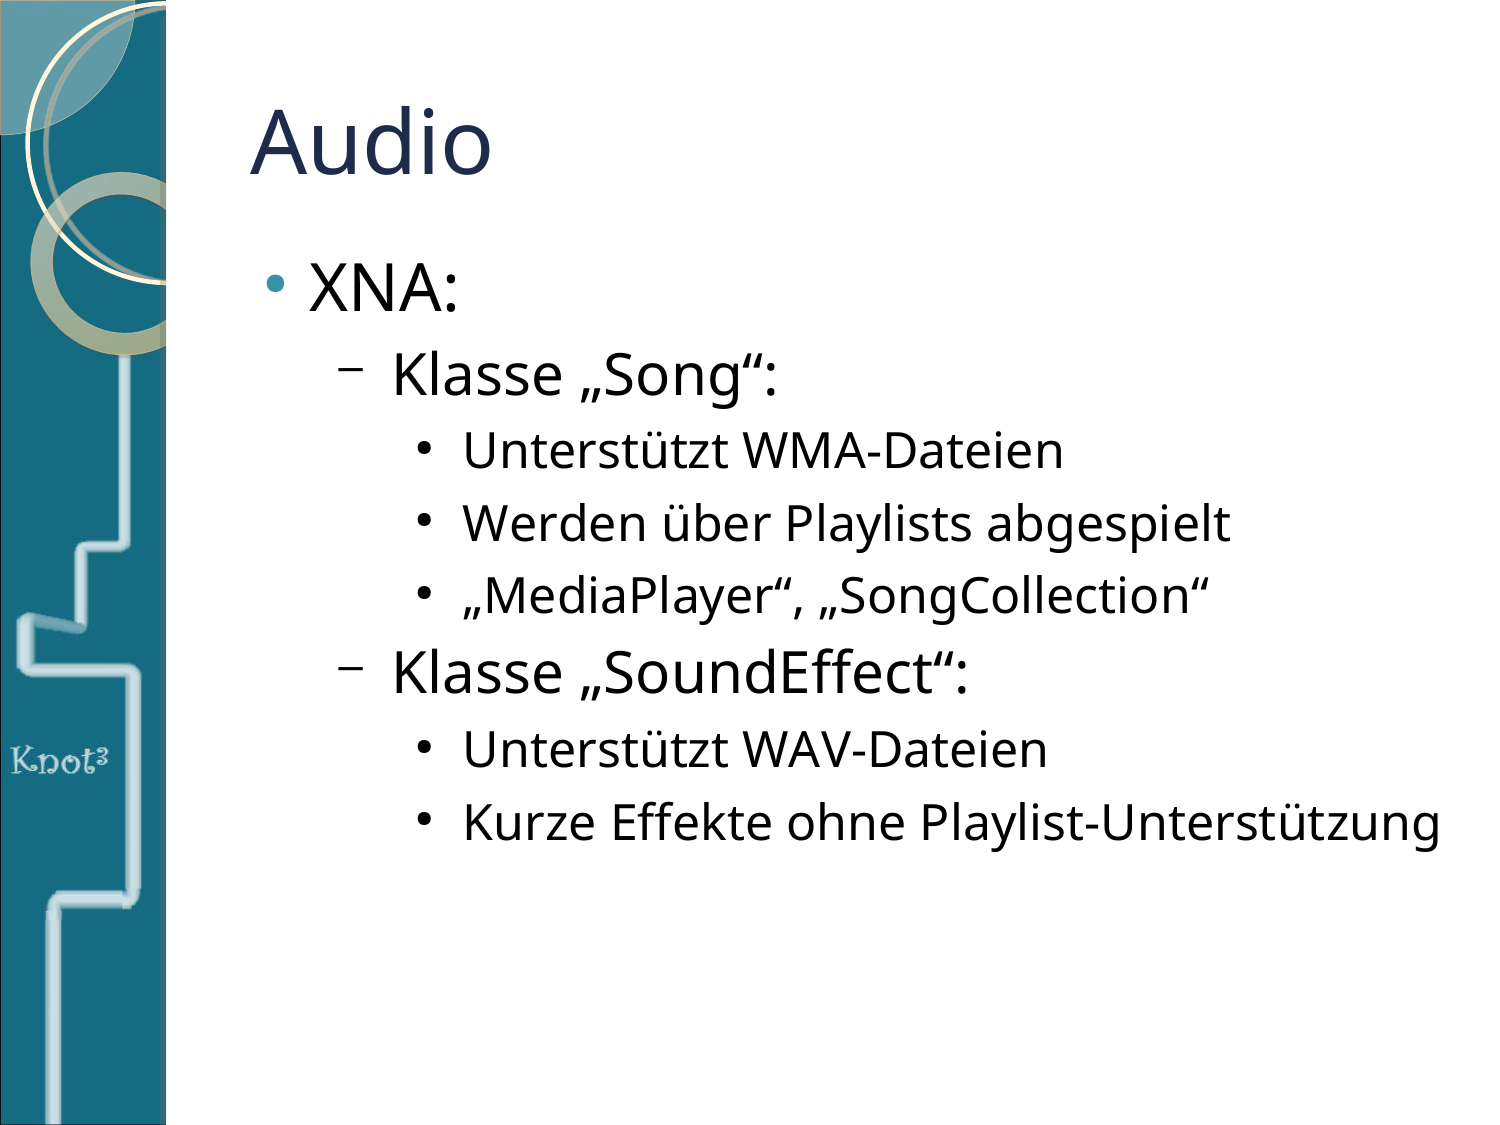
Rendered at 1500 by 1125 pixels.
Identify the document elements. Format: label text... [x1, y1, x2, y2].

picture [0, 11, 166, 1125]
list XNA: Klasse „Song“: Unterstützt WMA-Dateien Werden über Playlists abgespielt „MediaPlayer“, „SongCollection“ Klasse „SoundEffect“: Unterstützt WAV-Dateien Kurze Effekte ohne Playlist-Unterstützung [235, 237, 1466, 919]
picture [136, 0, 166, 4]
title Audio [235, 23, 1466, 237]
